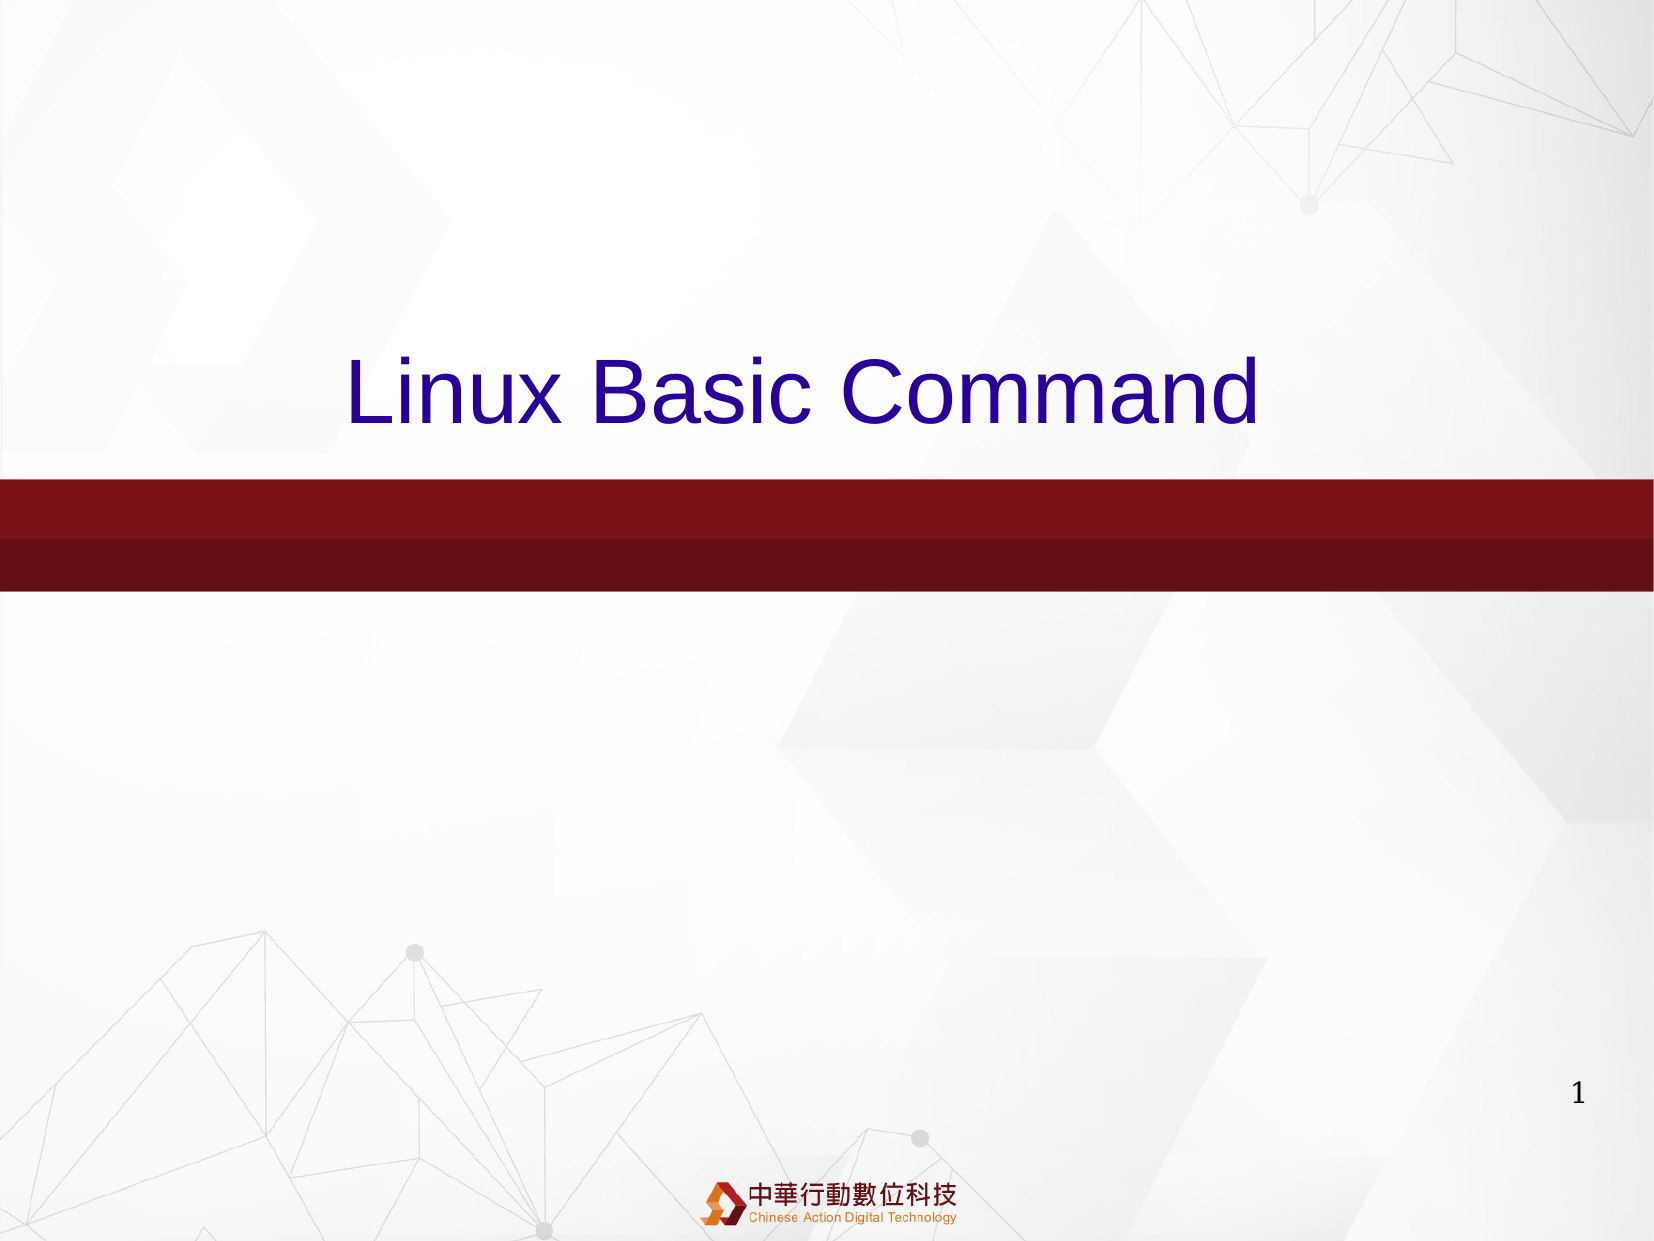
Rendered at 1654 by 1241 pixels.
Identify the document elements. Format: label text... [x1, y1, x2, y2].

picture [0, 0, 1654, 1241]
title Linux Basic Command [60, 287, 1549, 496]
